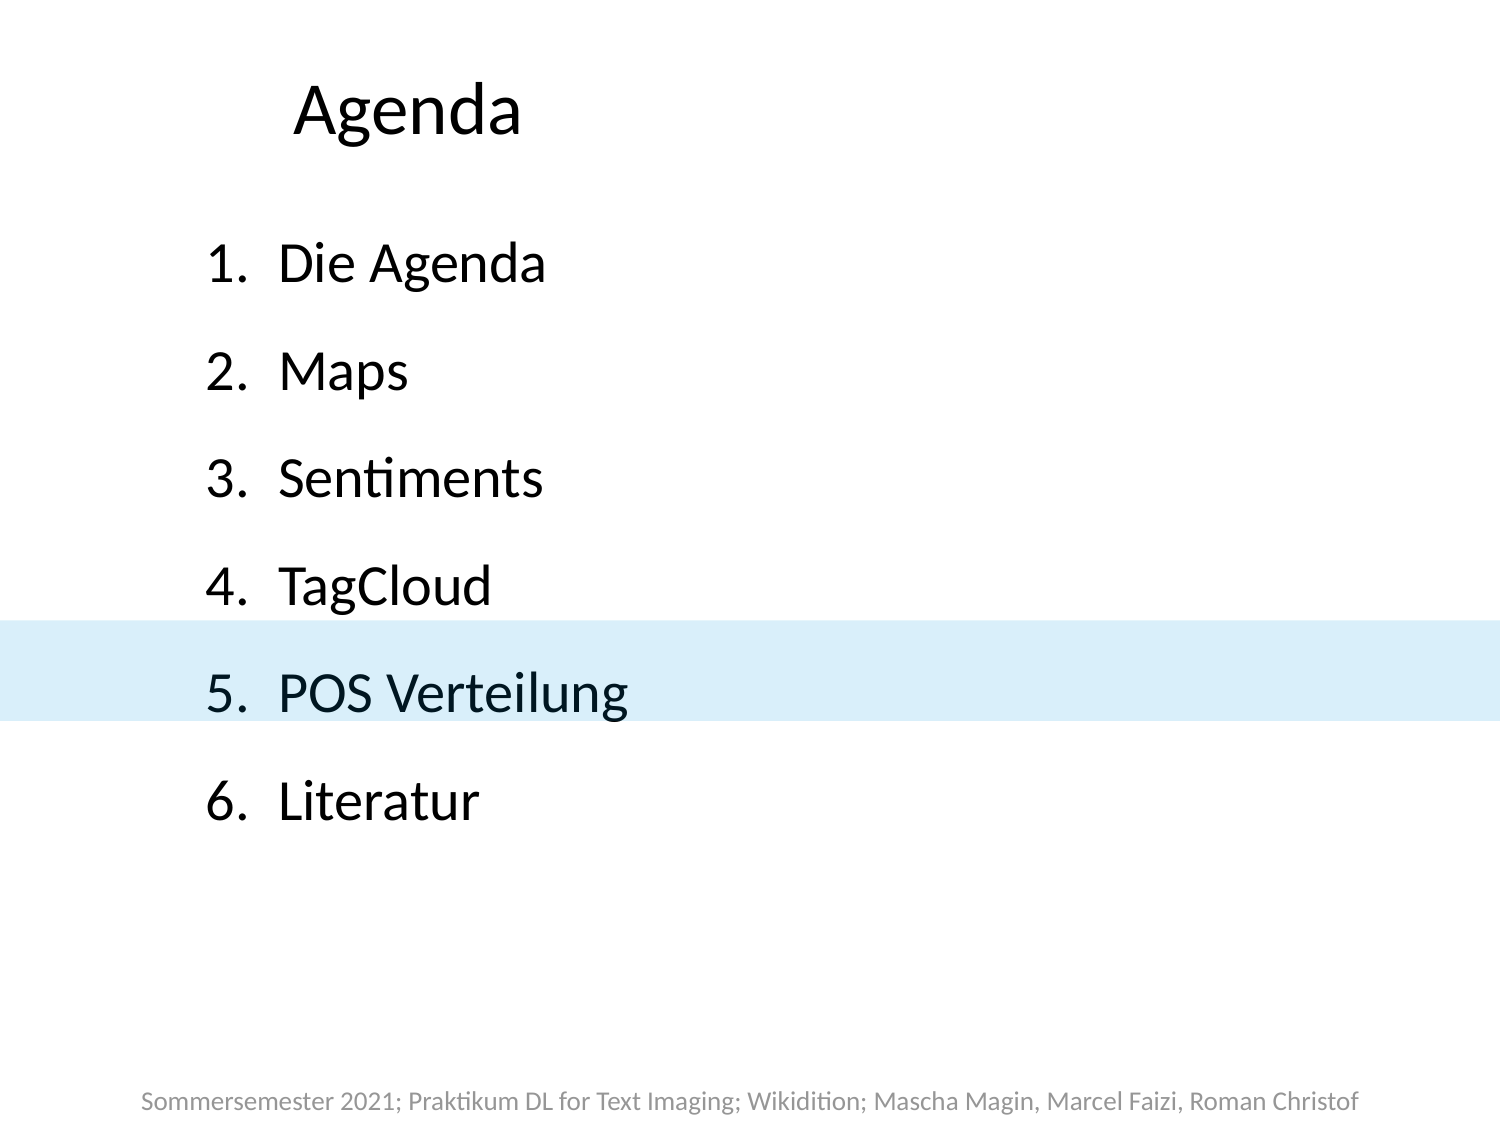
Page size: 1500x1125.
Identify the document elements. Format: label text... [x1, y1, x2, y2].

title Agenda [282, 59, 534, 150]
text_box [0, 620, 1500, 721]
